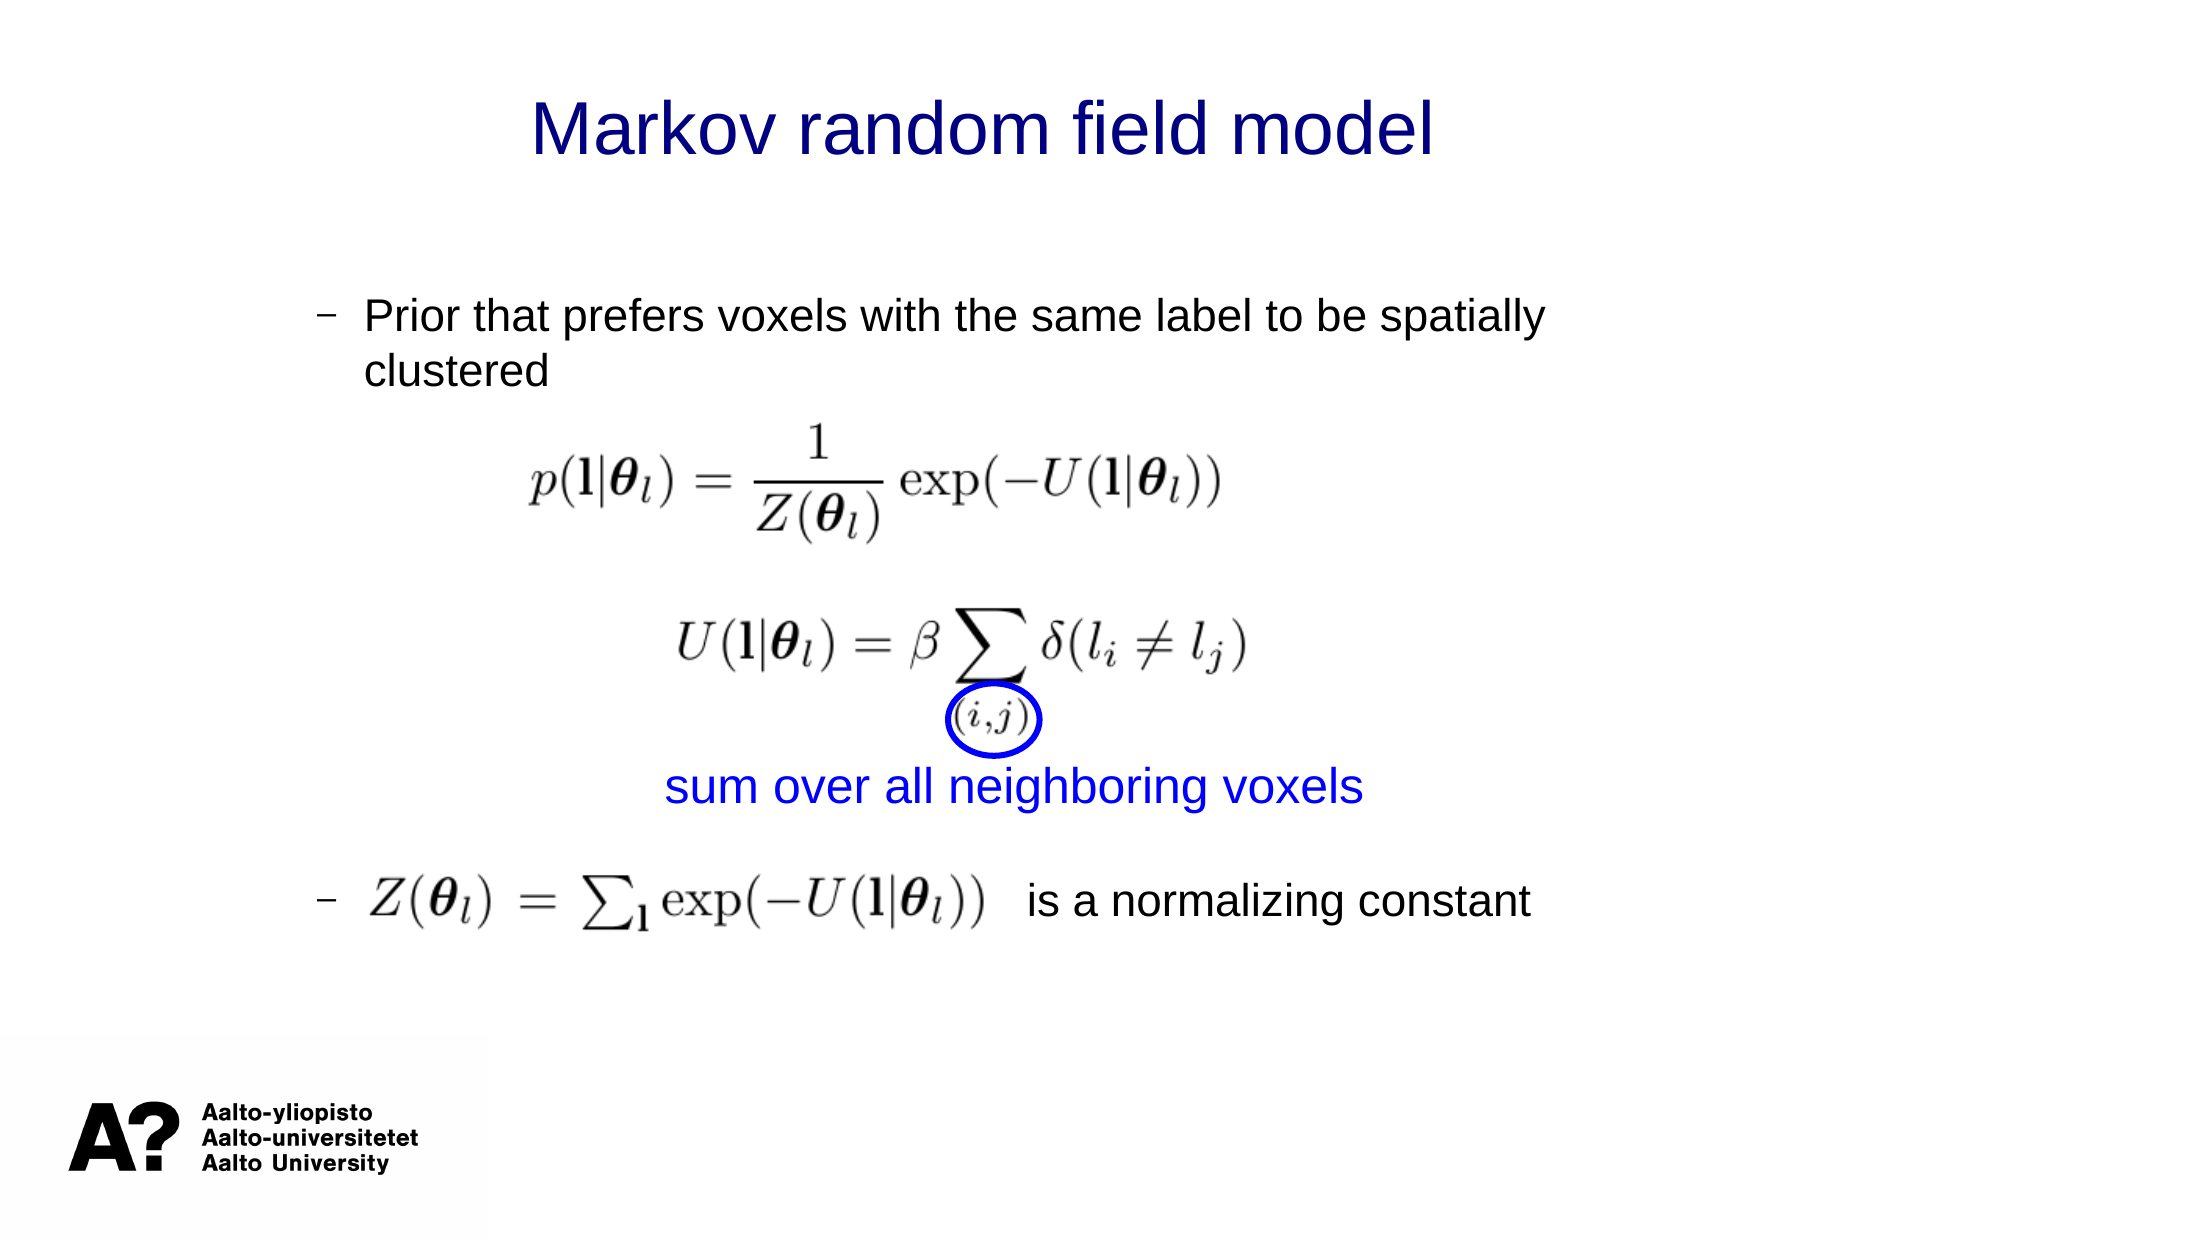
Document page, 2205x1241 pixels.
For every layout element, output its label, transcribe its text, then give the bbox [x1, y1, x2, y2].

picture [518, 412, 1223, 549]
picture [668, 588, 1250, 739]
picture [0, 1035, 488, 1239]
text_box sum over all neighboring voxels [649, 746, 1581, 847]
title Markov random field model [326, 65, 1640, 179]
picture [952, 687, 1036, 739]
list Prior that prefers voxels with the same label to be spatially clustered [227, 278, 1653, 450]
list is a normalizing constant [227, 862, 1653, 1035]
